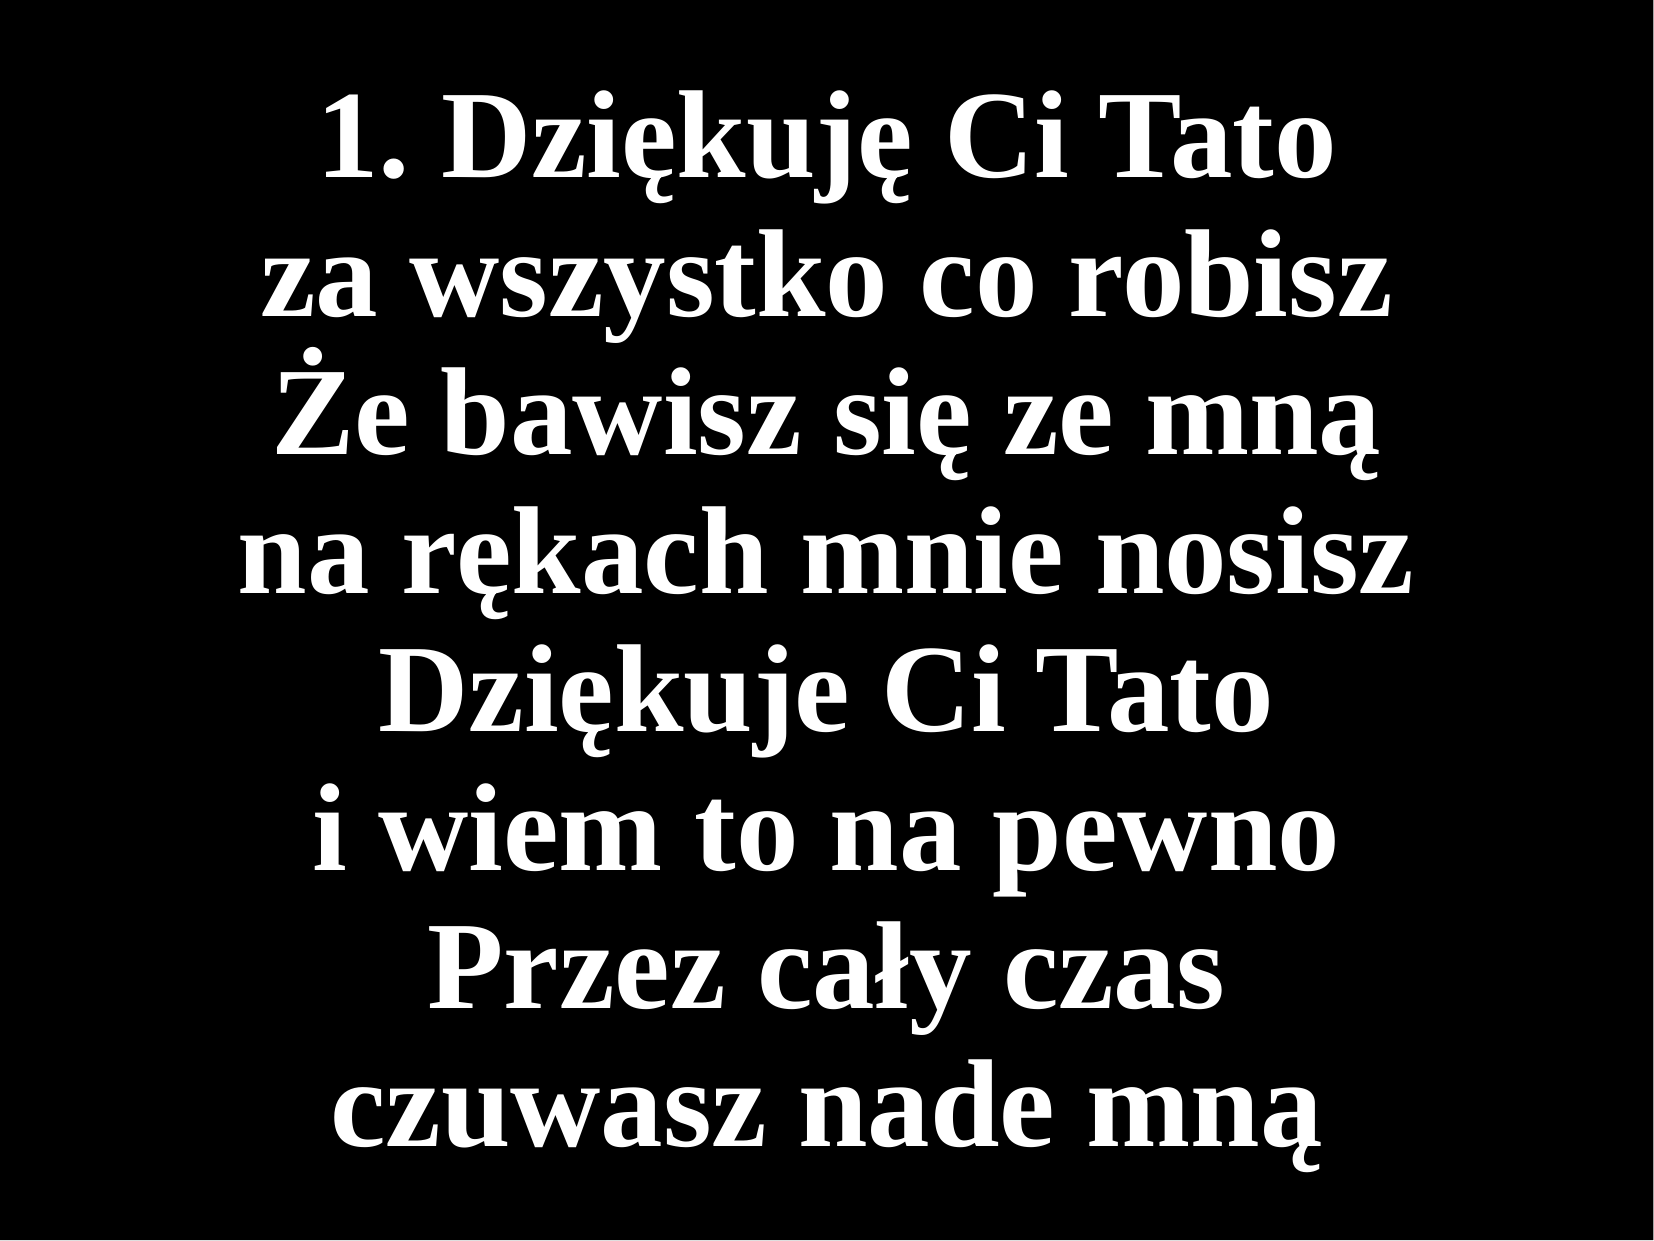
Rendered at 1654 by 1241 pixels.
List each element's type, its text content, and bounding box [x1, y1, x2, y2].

title 1. Dziękuję Ci Tato za wszystko co robisz Że bawisz się ze mną na rękach mnie nosisz Dziękuje Ci Tato i wiem to na pewno Przez cały czas czuwasz nade mną [0, 0, 1654, 1241]
